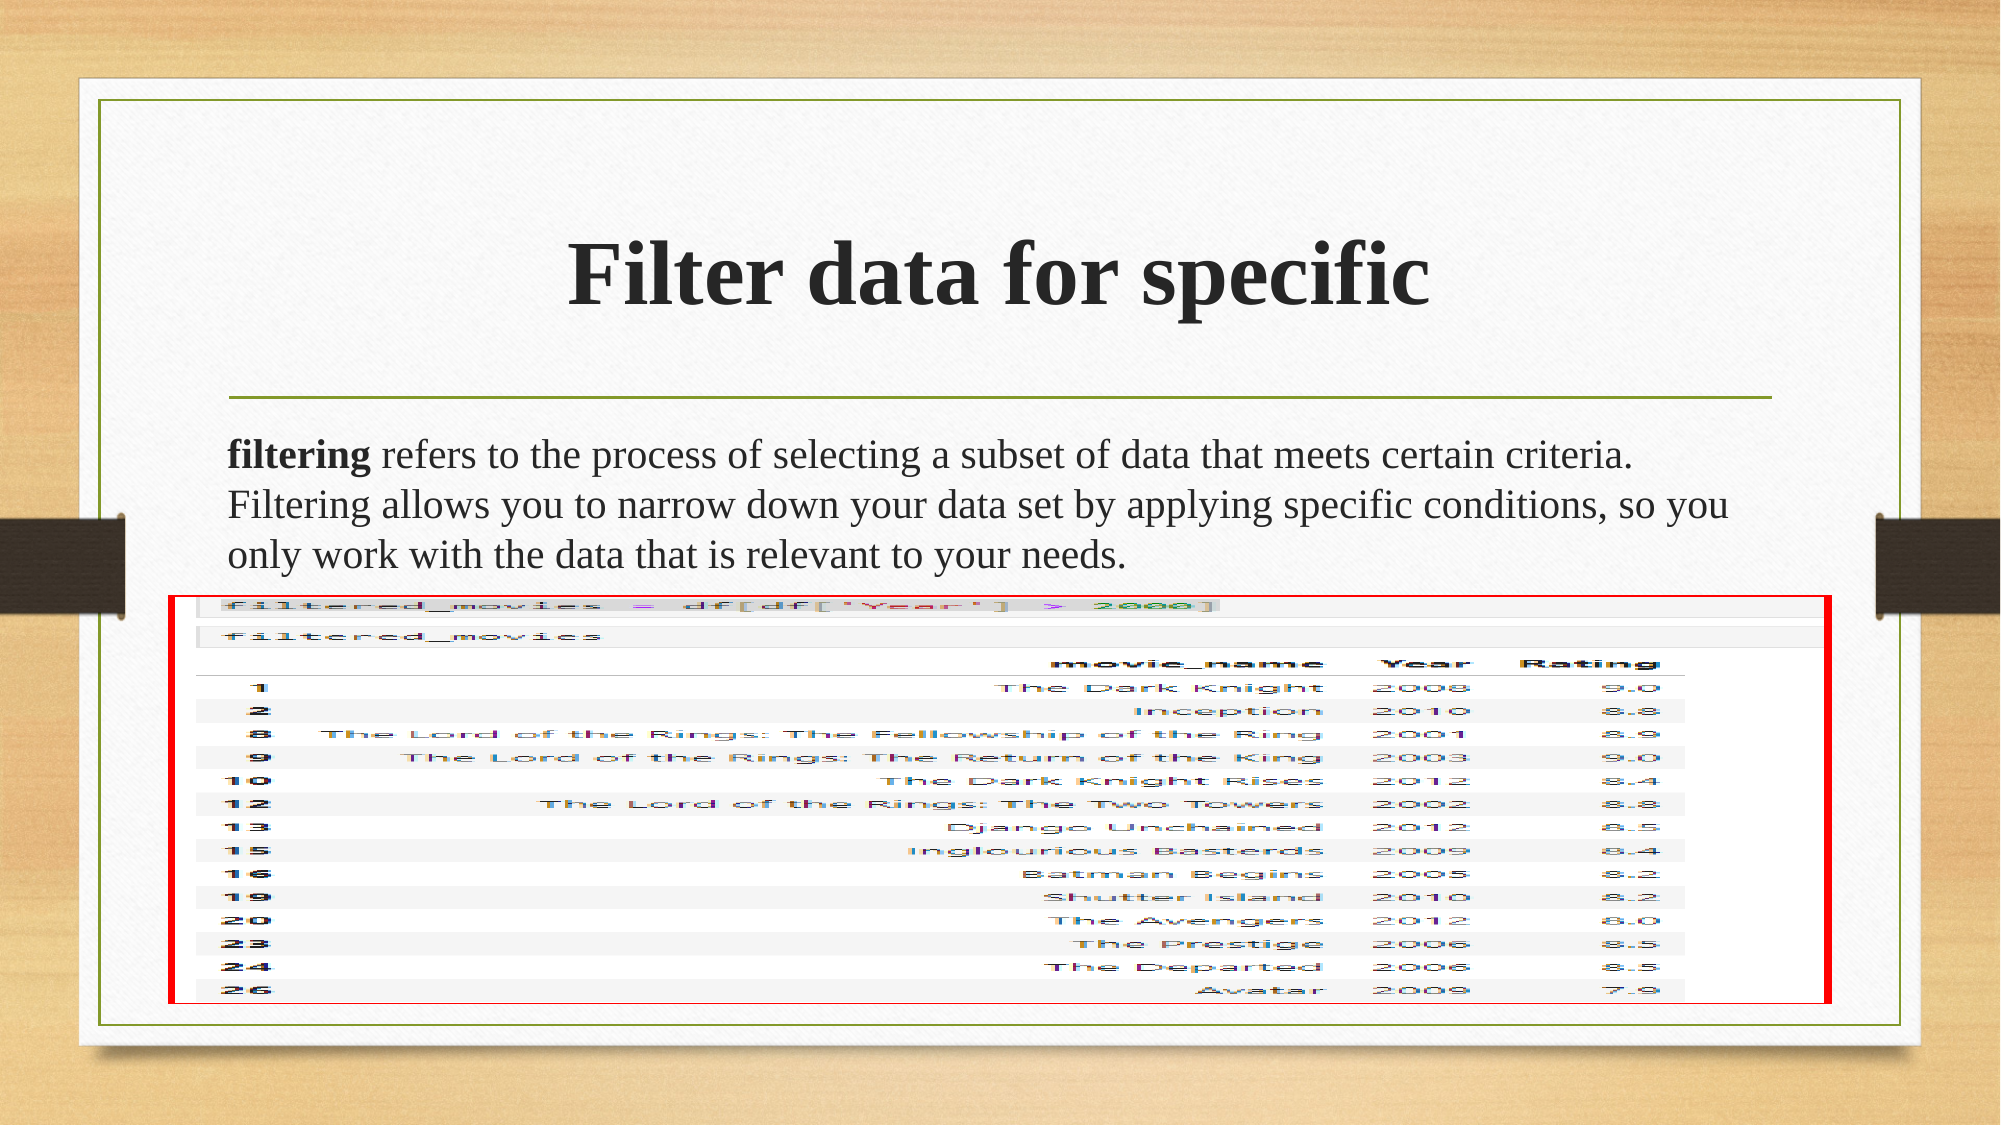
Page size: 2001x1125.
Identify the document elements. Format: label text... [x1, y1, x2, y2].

list filtering refers to the process of selecting a subset of data that meets certain criteria. Filtering allows you to narrow down your data set by applying specific conditions, so you only work with the data that is relevant to your needs. [212, 419, 1788, 595]
title Filter data for specific [212, 161, 1788, 376]
picture [168, 595, 1832, 1004]
